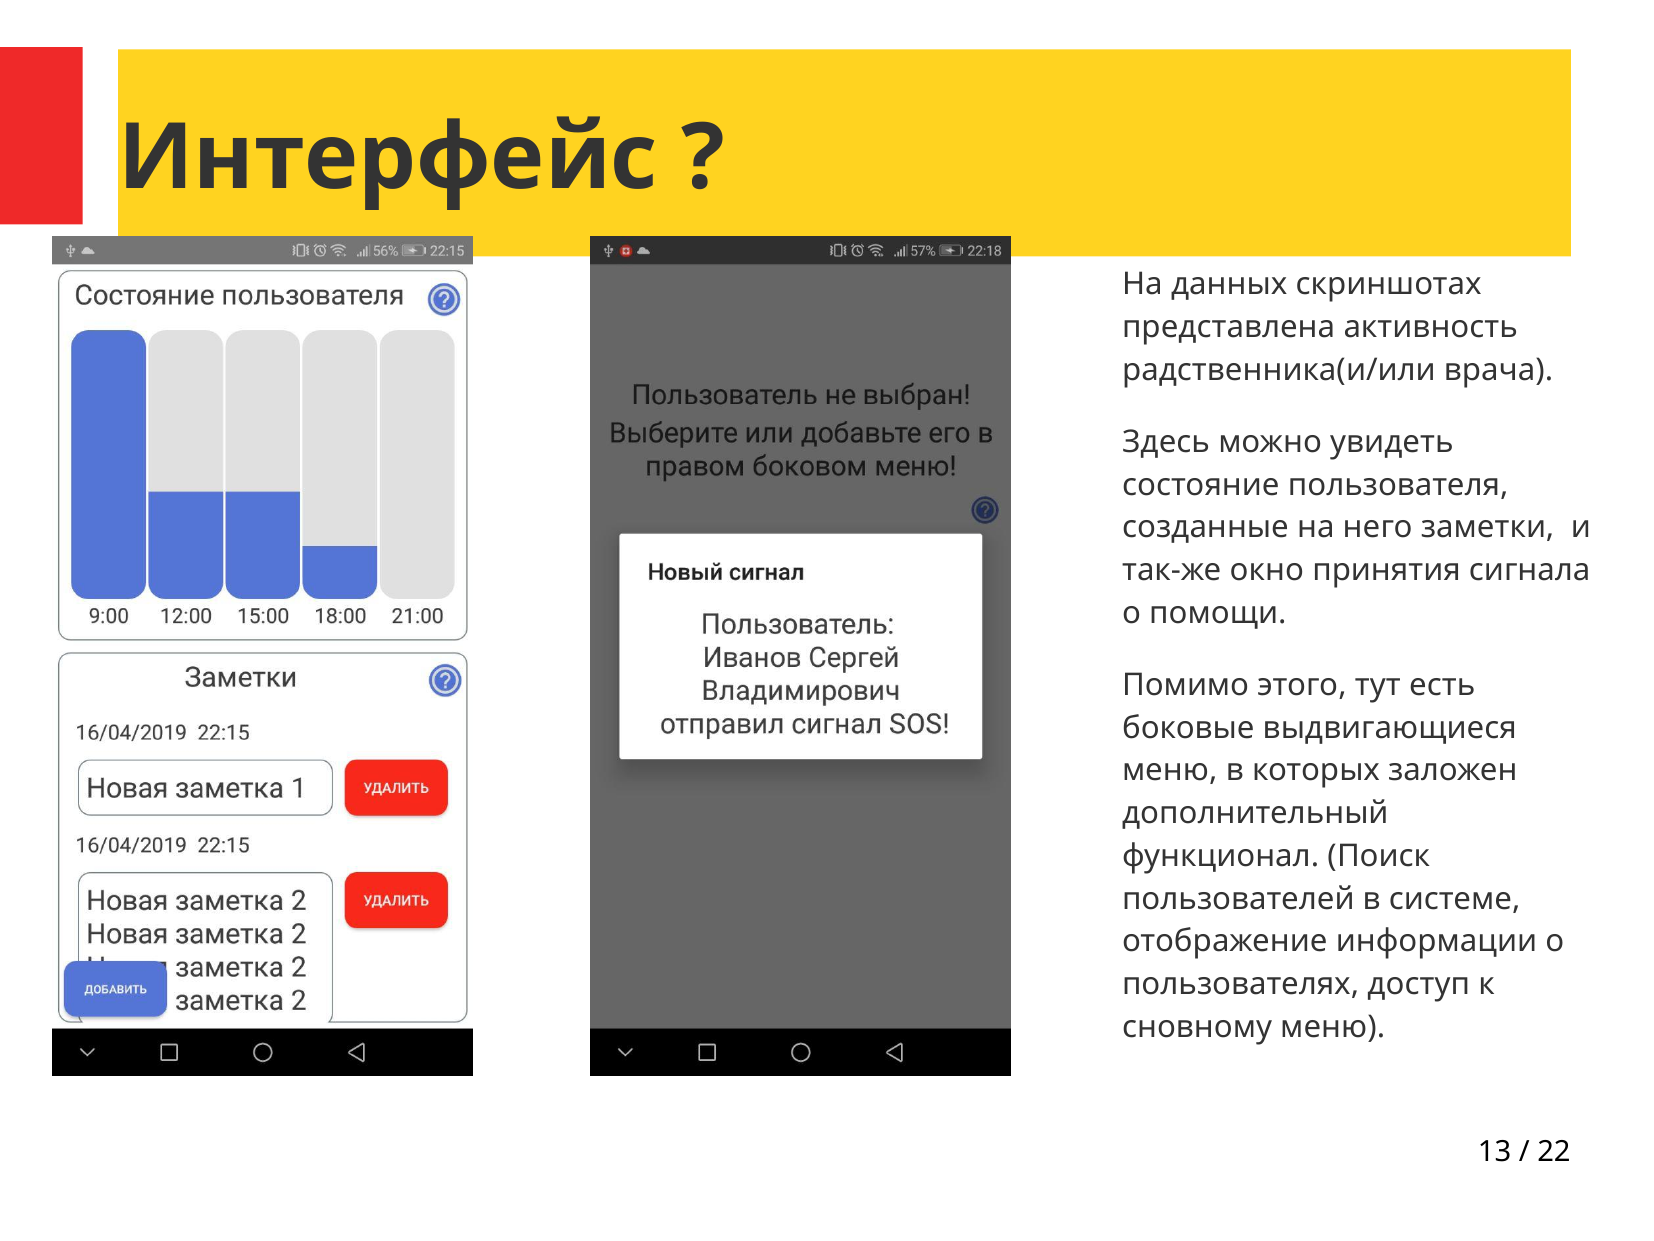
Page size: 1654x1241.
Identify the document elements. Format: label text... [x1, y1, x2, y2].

list На данных скриншотах представлена активность радственника(и/или врача). Здесь можно увидеть состояние пользователя, созданные на него заметки, и так-же окно принятия сигнала о помощи. Помимо этого, тут есть боковые выдвигающиеся меню, в которых заложен дополнительный функционал. (Поиск пользователей в системе, отображение информации о пользователях, доступ к сновному меню). [1051, 261, 1595, 981]
picture [590, 236, 1011, 1076]
title Интерфейс ? [118, 49, 1571, 257]
picture [52, 236, 473, 1076]
